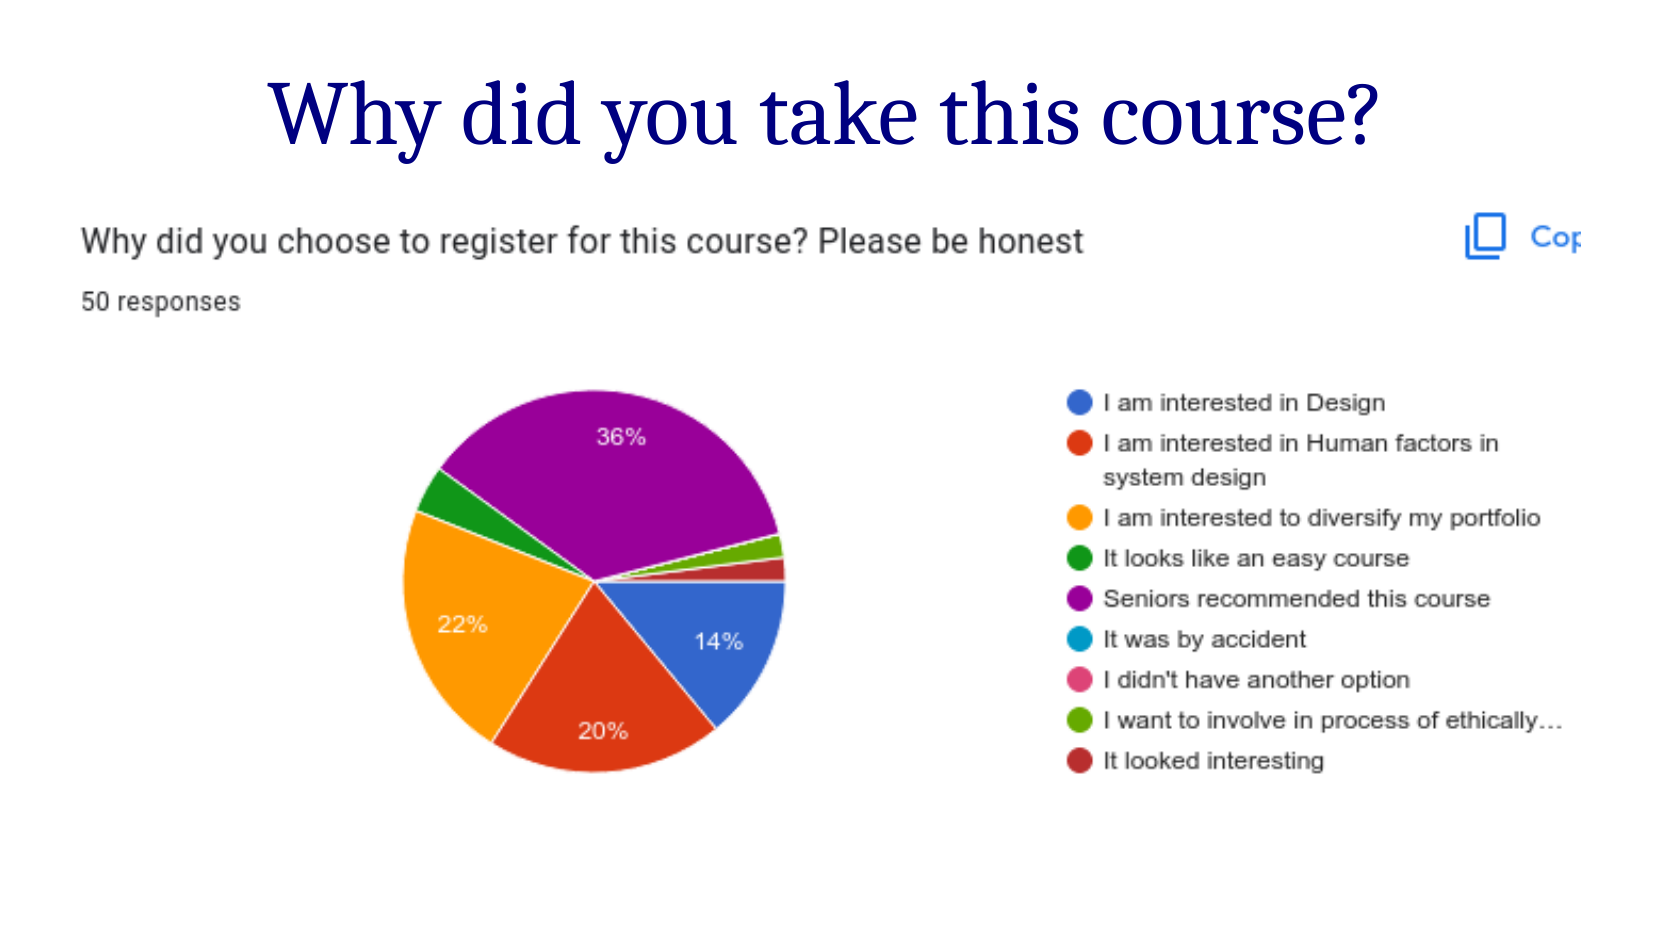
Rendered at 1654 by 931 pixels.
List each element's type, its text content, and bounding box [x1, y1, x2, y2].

title Why did you take this course? [82, 37, 1571, 193]
picture [62, 194, 1581, 827]
